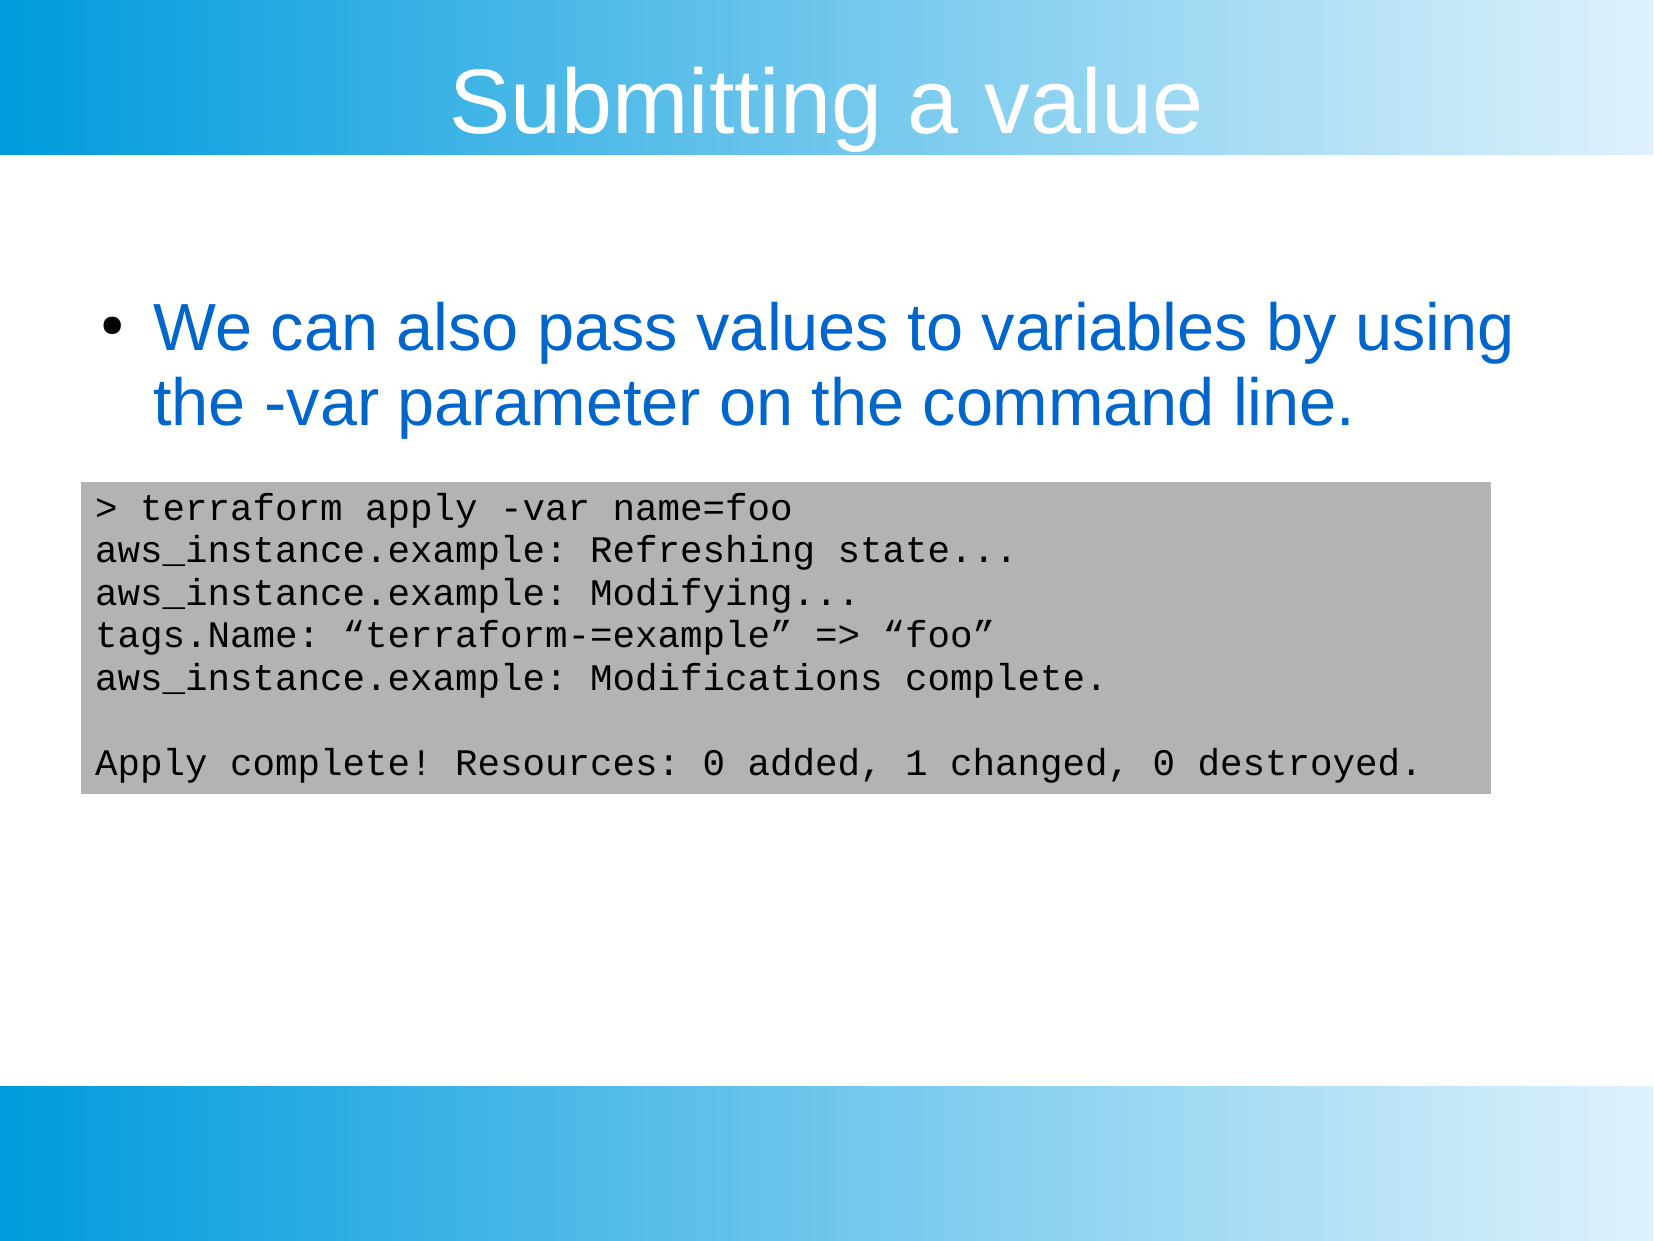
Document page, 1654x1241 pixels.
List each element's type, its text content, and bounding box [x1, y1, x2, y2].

table_header > terraform apply -var name=foo aws_instance.example: Refreshing state... aws_instance.example: Modifying... tags.Name: “terraform-=example” => “foo” aws_instance.example: Modifications complete. Apply complete! Resources: 0 added, 1 changed, 0 destroyed. [81, 482, 1491, 794]
list We can also pass values to variables by using the -var parameter on the command line. [82, 290, 1571, 1010]
title Submitting a value [82, 49, 1571, 155]
